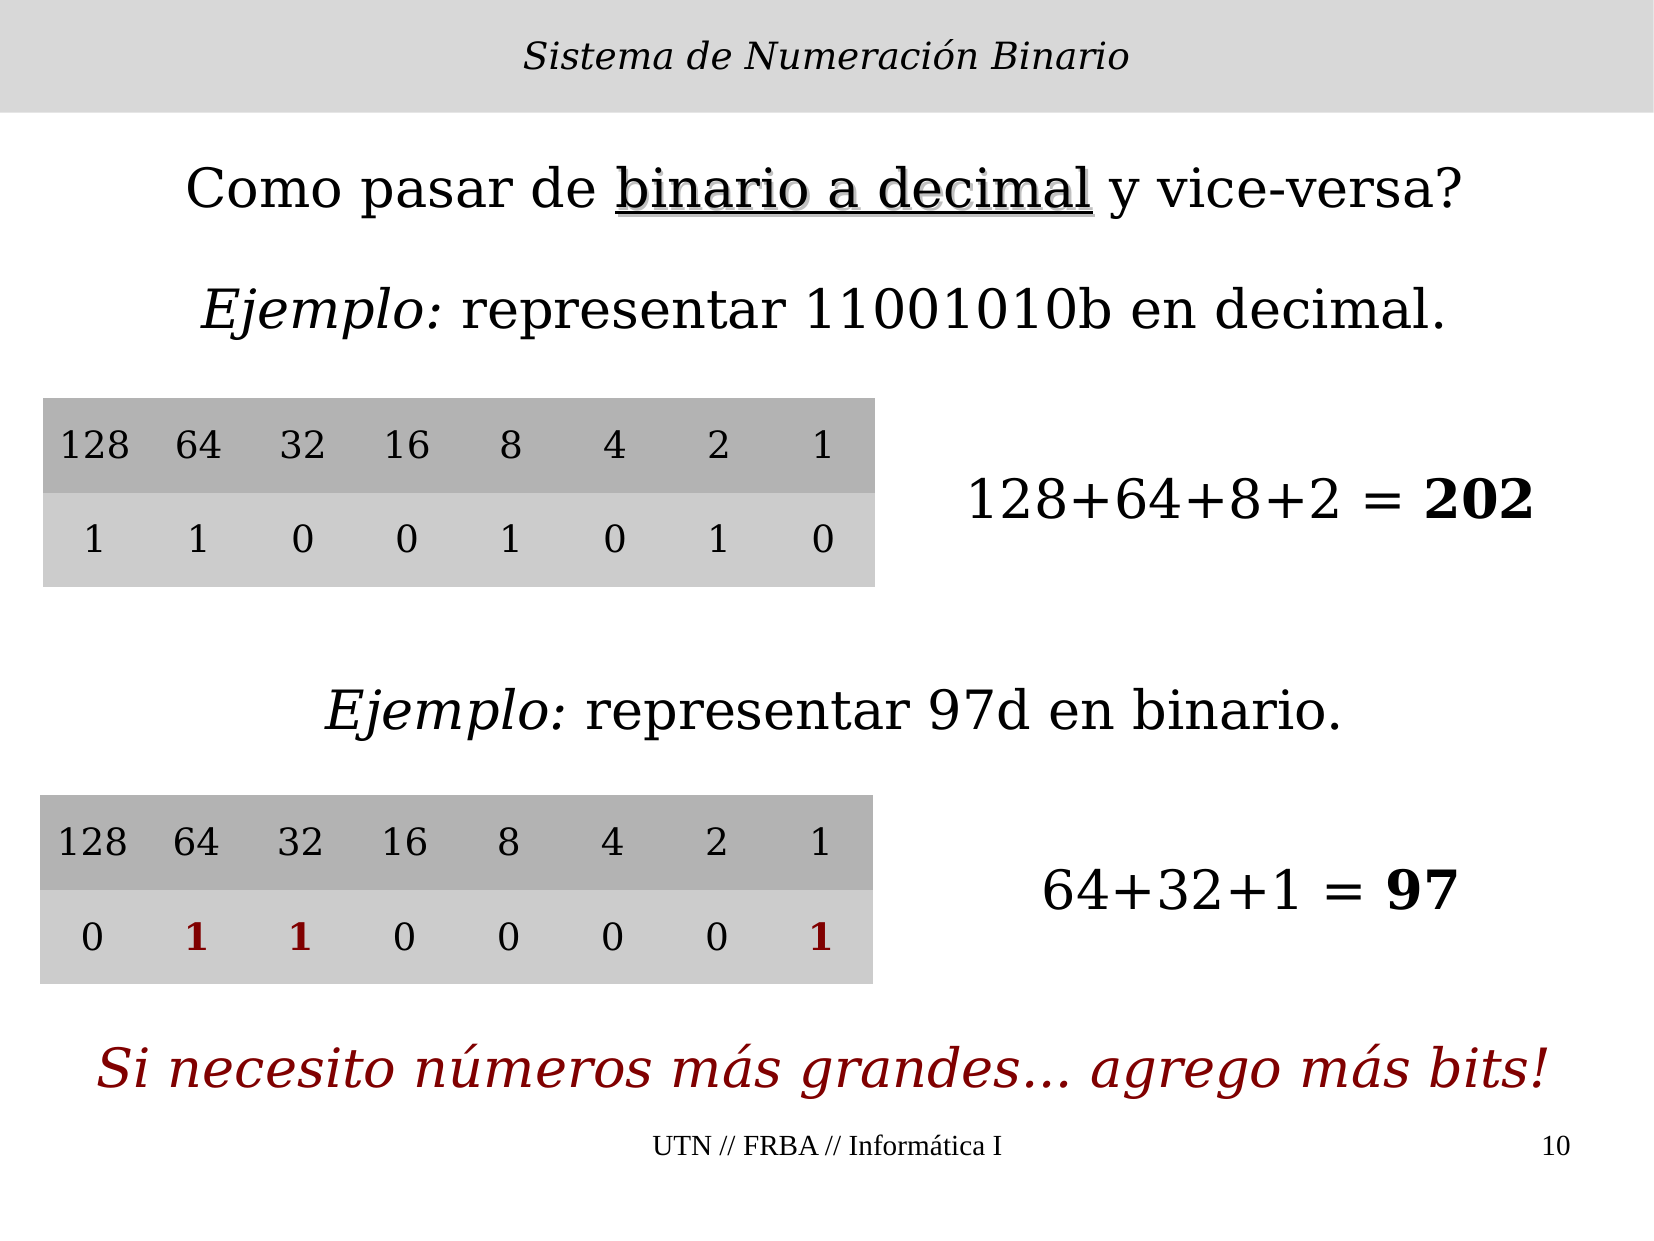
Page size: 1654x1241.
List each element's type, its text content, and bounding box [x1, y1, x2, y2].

table_header 32 [251, 398, 355, 493]
table_header 8 [459, 398, 563, 493]
text_box 128+64+8+2 = 202 [898, 460, 1605, 539]
table_header 4 [563, 398, 667, 493]
table_cell 1 [249, 890, 353, 984]
text_box 64+32+1 = 97 [898, 850, 1605, 930]
table_header 128 [43, 398, 147, 493]
table_header 32 [249, 795, 353, 890]
table_cell 1 [667, 493, 771, 587]
table_header 2 [667, 398, 771, 493]
table_header 128 [40, 795, 145, 890]
table_cell 0 [665, 890, 769, 984]
table_cell 0 [457, 890, 561, 984]
table_cell 1 [769, 890, 873, 984]
table_cell 1 [459, 493, 563, 587]
text_box Ejemplo: representar 97d en binario. [47, 672, 1623, 751]
table_cell 0 [40, 890, 145, 984]
table_header 64 [145, 795, 249, 890]
table_header 1 [769, 795, 873, 890]
table_cell 0 [771, 493, 875, 587]
table_header 2 [665, 795, 769, 890]
text_box Como pasar de binario a decimal y vice-versa? [37, 150, 1613, 228]
table_cell 1 [147, 493, 251, 587]
table_cell 0 [561, 890, 665, 984]
text_box Sistema de Numeración Binario [0, 0, 1654, 113]
table_header 4 [561, 795, 665, 890]
table_header 64 [147, 398, 251, 493]
table_header 16 [355, 398, 459, 493]
table_header 1 [771, 398, 875, 493]
table_header 16 [353, 795, 457, 890]
text_box Ejemplo: representar 11001010b en decimal. [37, 270, 1613, 349]
text_box Si necesito números más grandes... agrego más bits! [37, 1029, 1613, 1108]
table_cell 0 [563, 493, 667, 587]
table_cell 0 [355, 493, 459, 587]
table_header 8 [457, 795, 561, 890]
table_cell 0 [251, 493, 355, 587]
table_cell 1 [145, 890, 249, 984]
table_cell 1 [43, 493, 147, 587]
table_cell 0 [353, 890, 457, 984]
